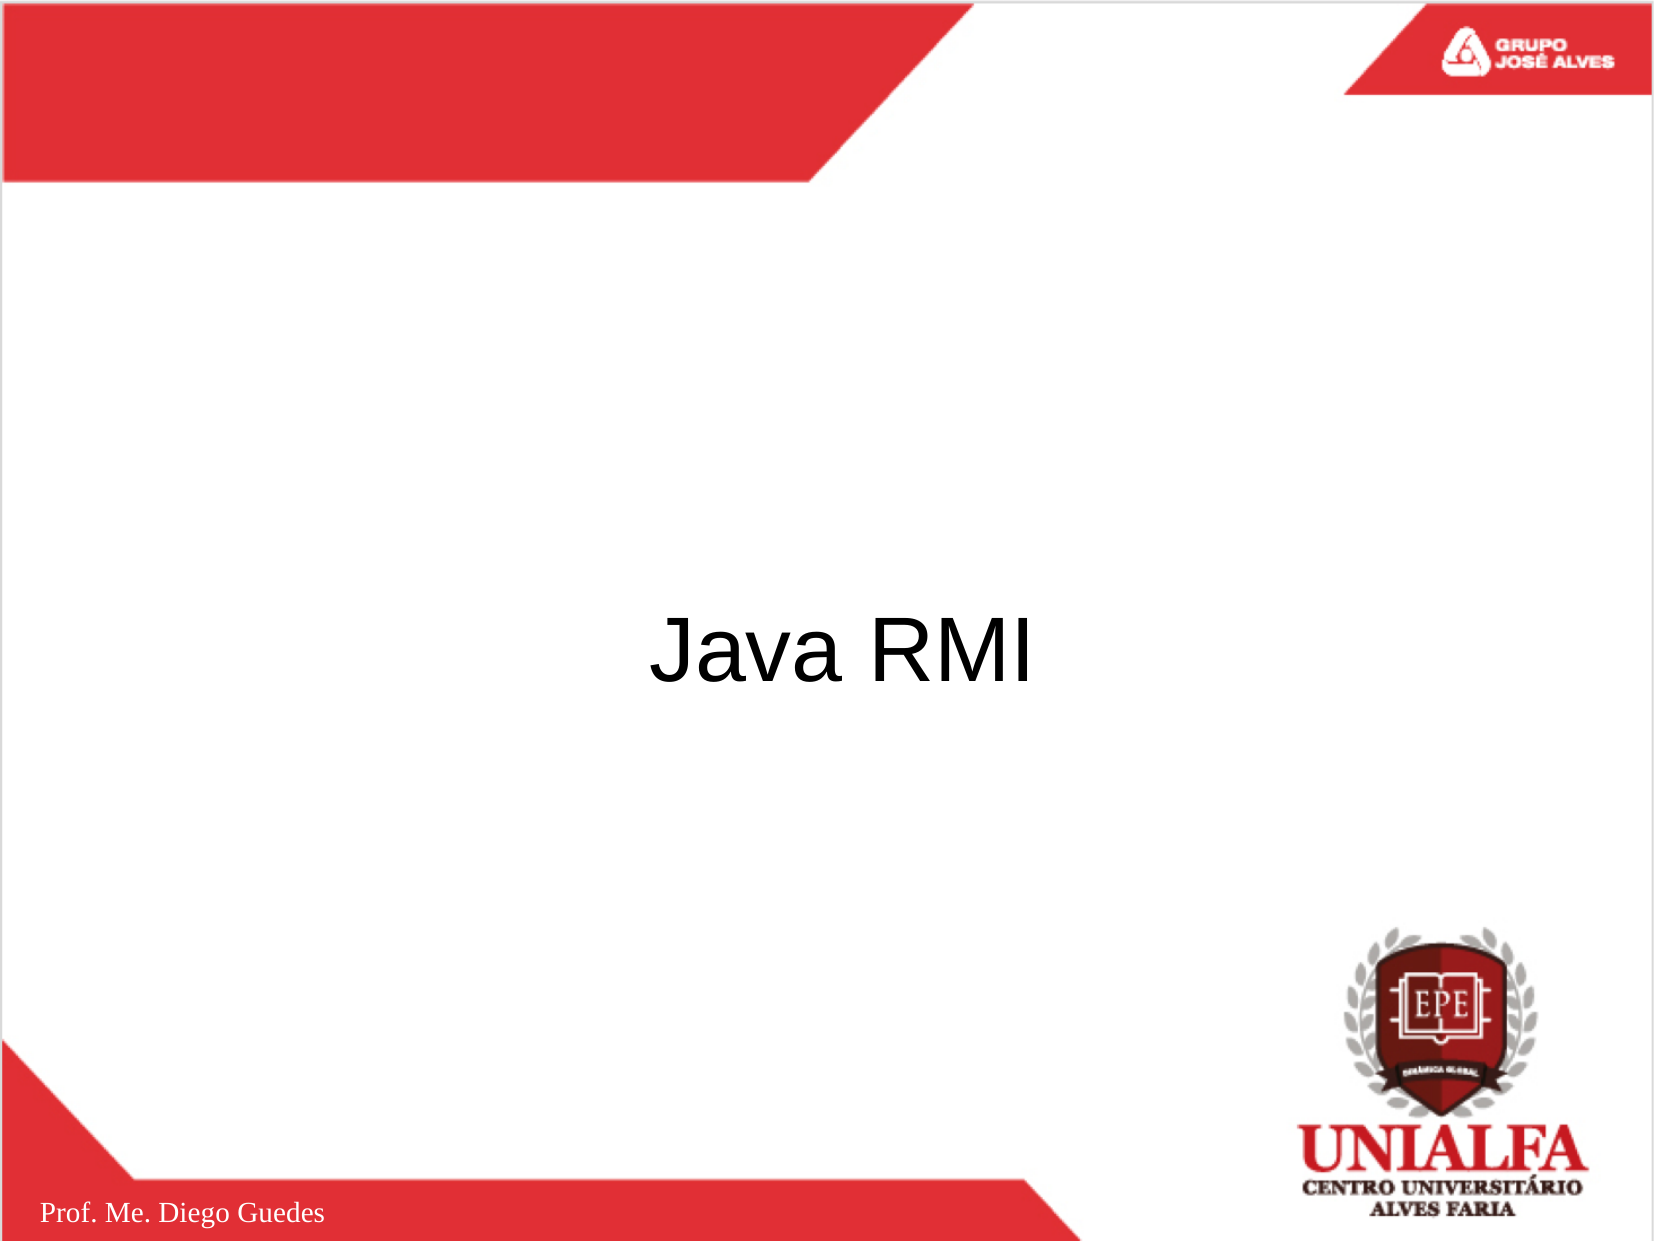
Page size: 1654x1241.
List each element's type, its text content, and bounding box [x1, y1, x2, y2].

picture [0, 0, 1654, 1241]
subtitle Java RMI [82, 290, 1571, 1010]
